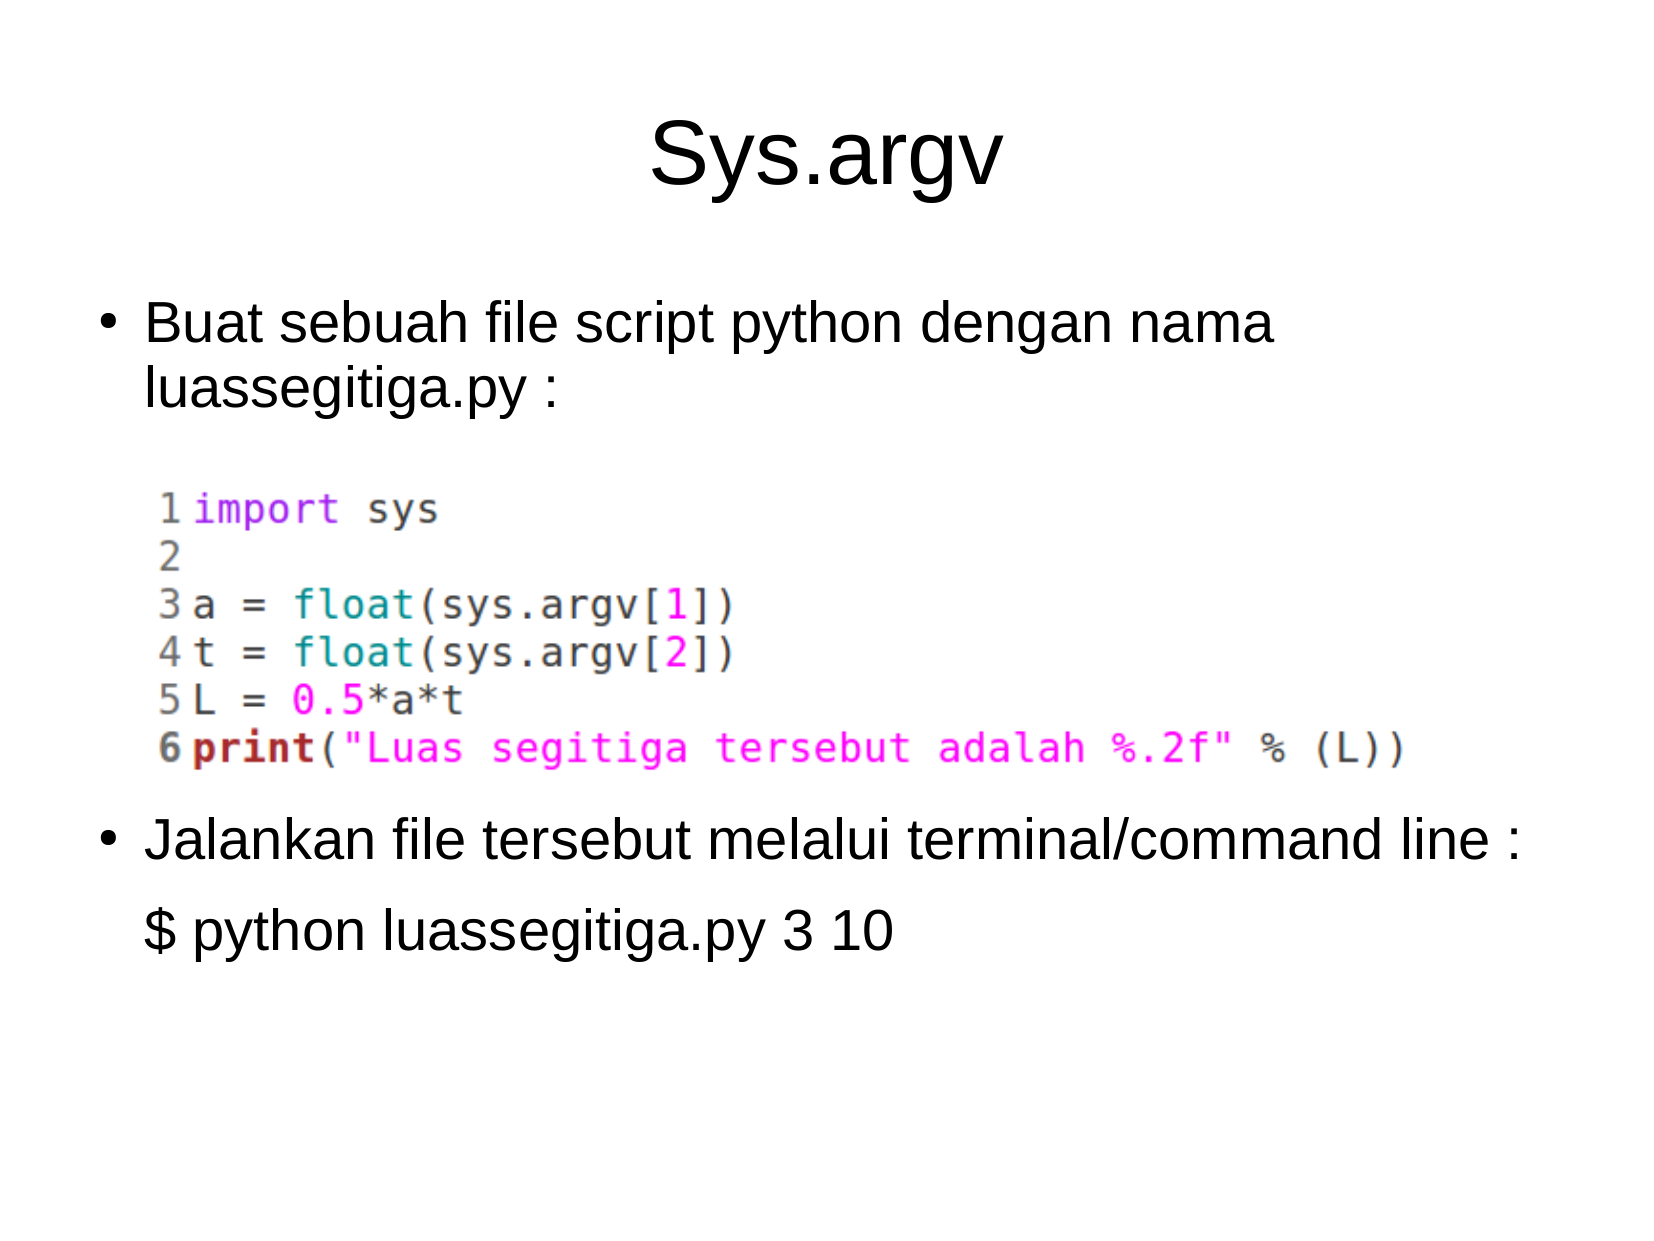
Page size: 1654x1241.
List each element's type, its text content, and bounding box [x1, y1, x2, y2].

title Sys.argv [82, 49, 1571, 257]
picture [141, 487, 1462, 816]
list Buat sebuah file script python dengan nama luassegitiga.py : Jalankan file tersebut melalui terminal/command line : $ python luassegitiga.py 3 10 [82, 290, 1571, 1010]
